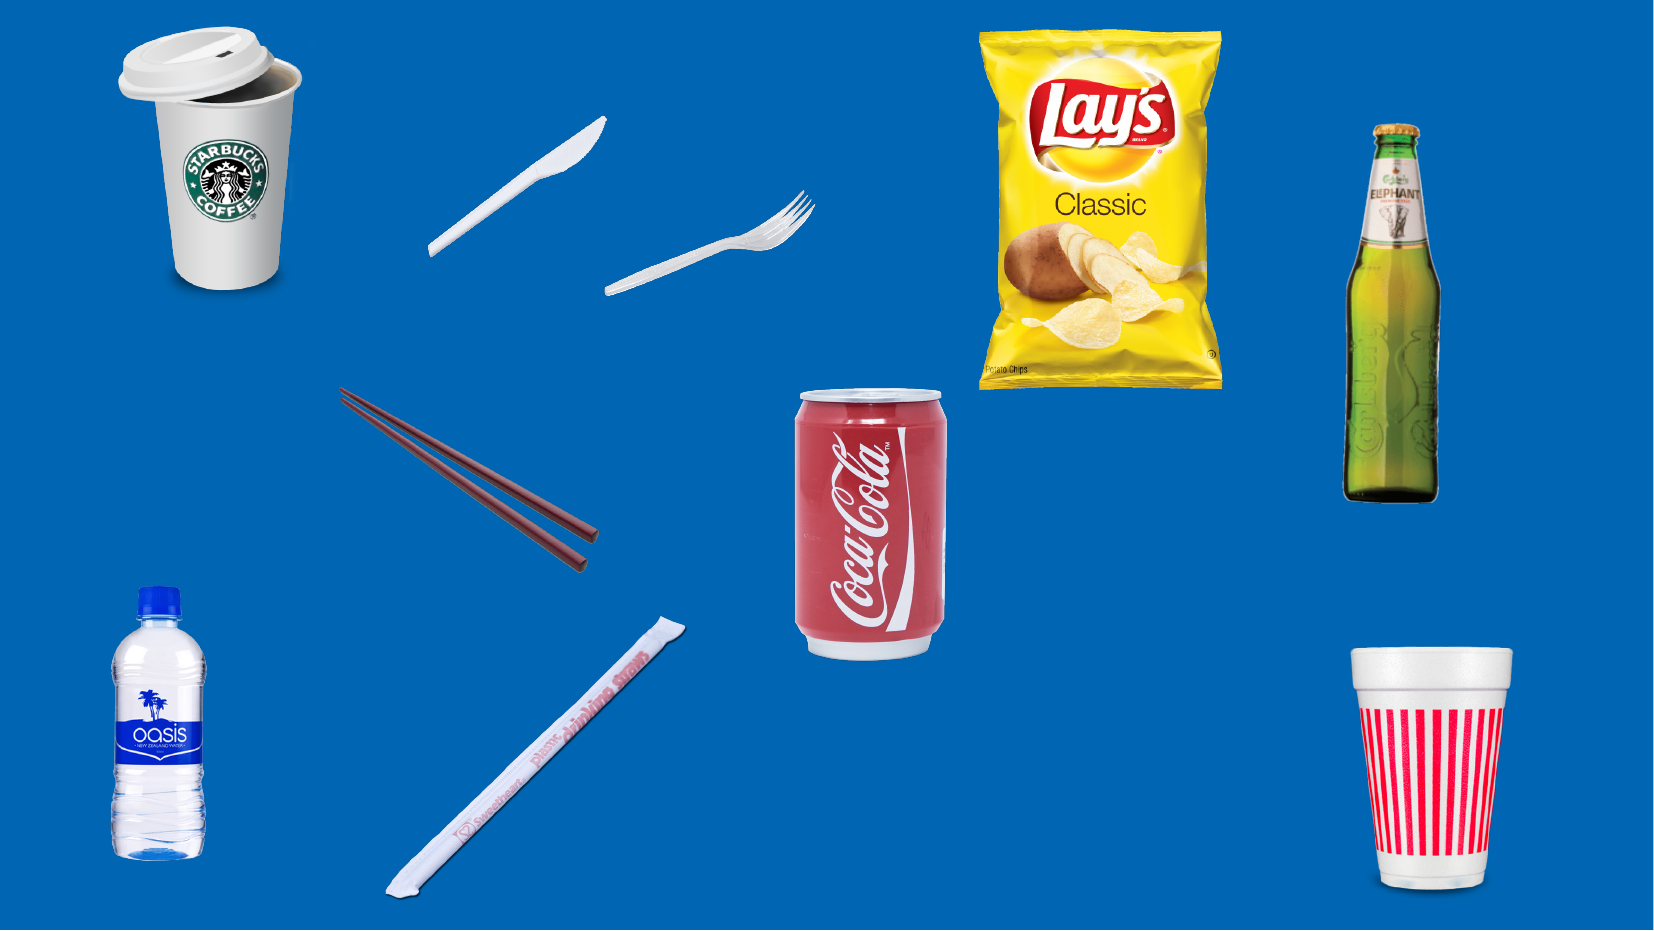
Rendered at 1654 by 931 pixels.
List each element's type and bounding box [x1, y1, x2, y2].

picture [336, 374, 601, 586]
picture [60, 521, 256, 871]
picture [1347, 641, 1516, 901]
picture [720, 29, 1225, 676]
picture [375, 598, 707, 931]
picture [70, 14, 361, 305]
picture [404, 74, 846, 316]
picture [1252, 119, 1531, 508]
